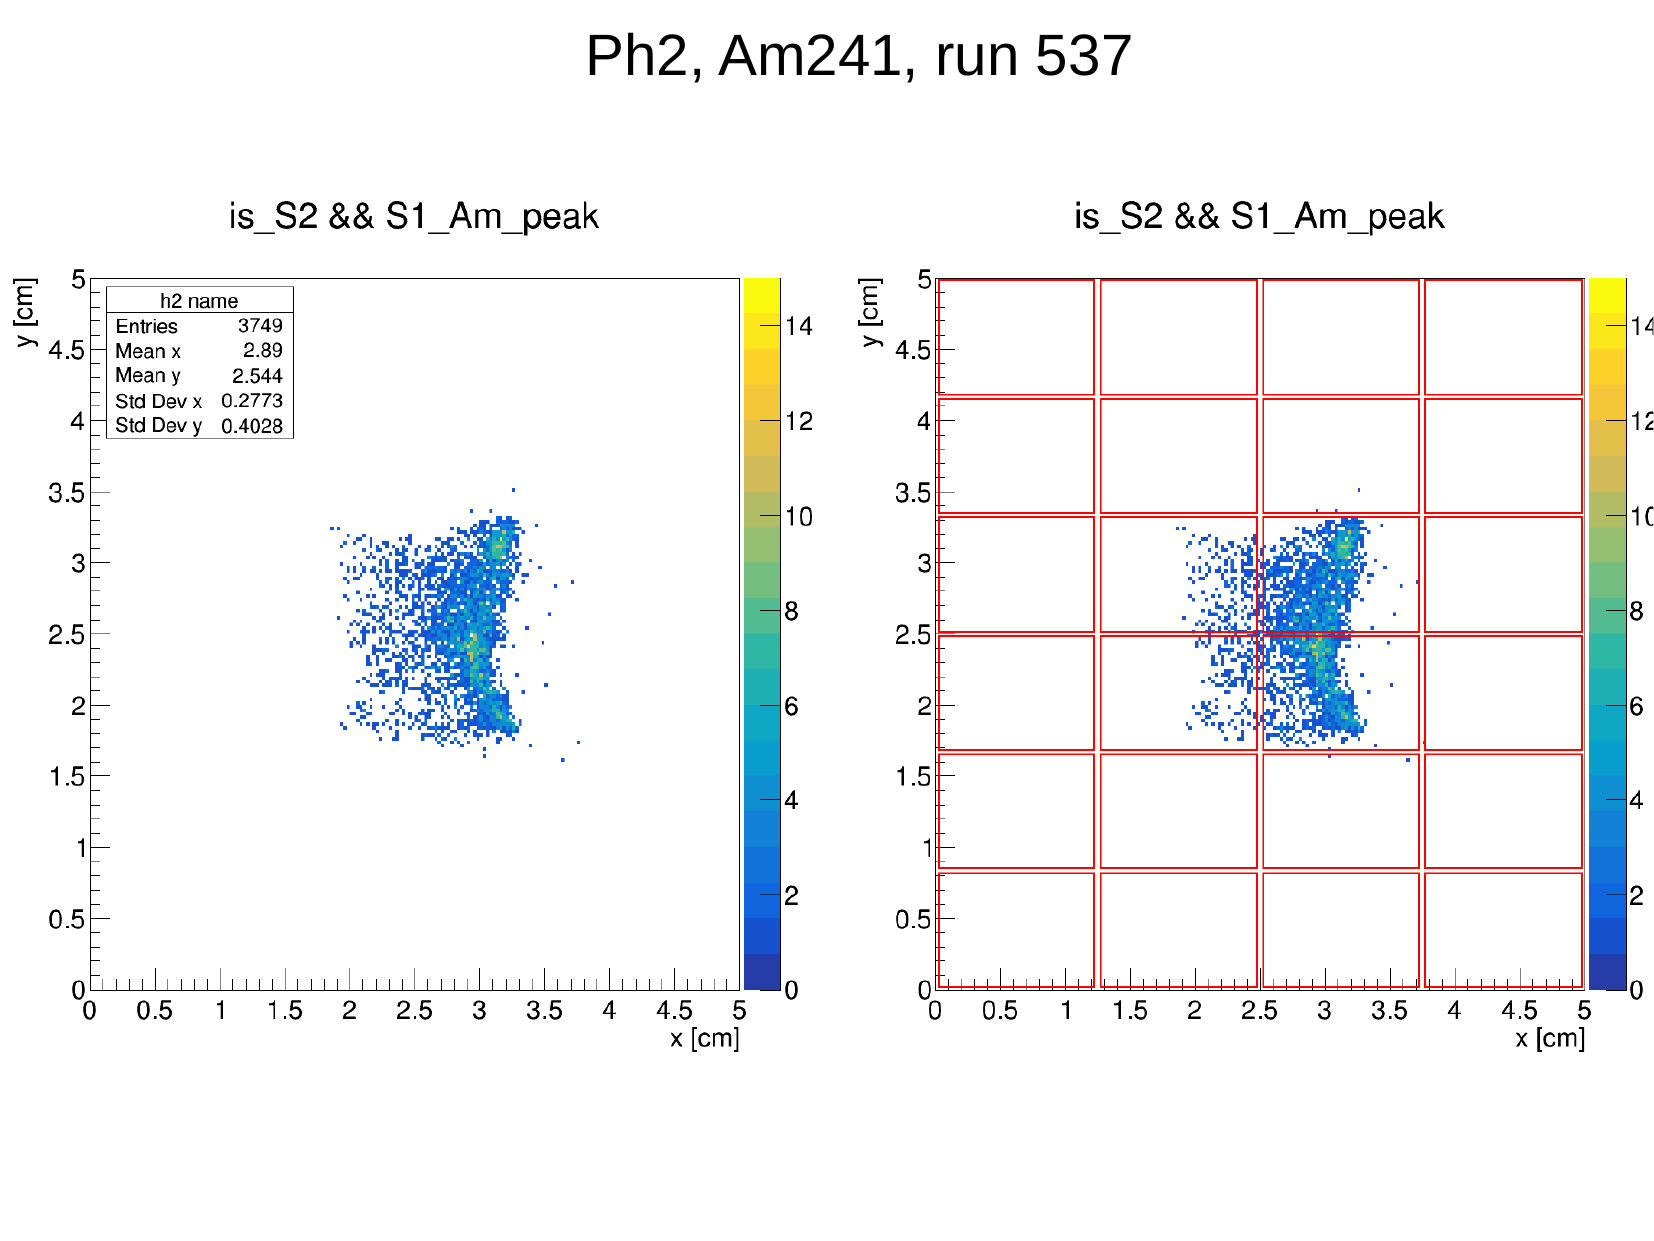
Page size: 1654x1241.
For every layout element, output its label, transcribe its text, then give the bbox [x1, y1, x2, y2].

text_box Ph2, Am241, run 537 [519, 15, 1201, 151]
picture [6, 189, 1654, 1057]
